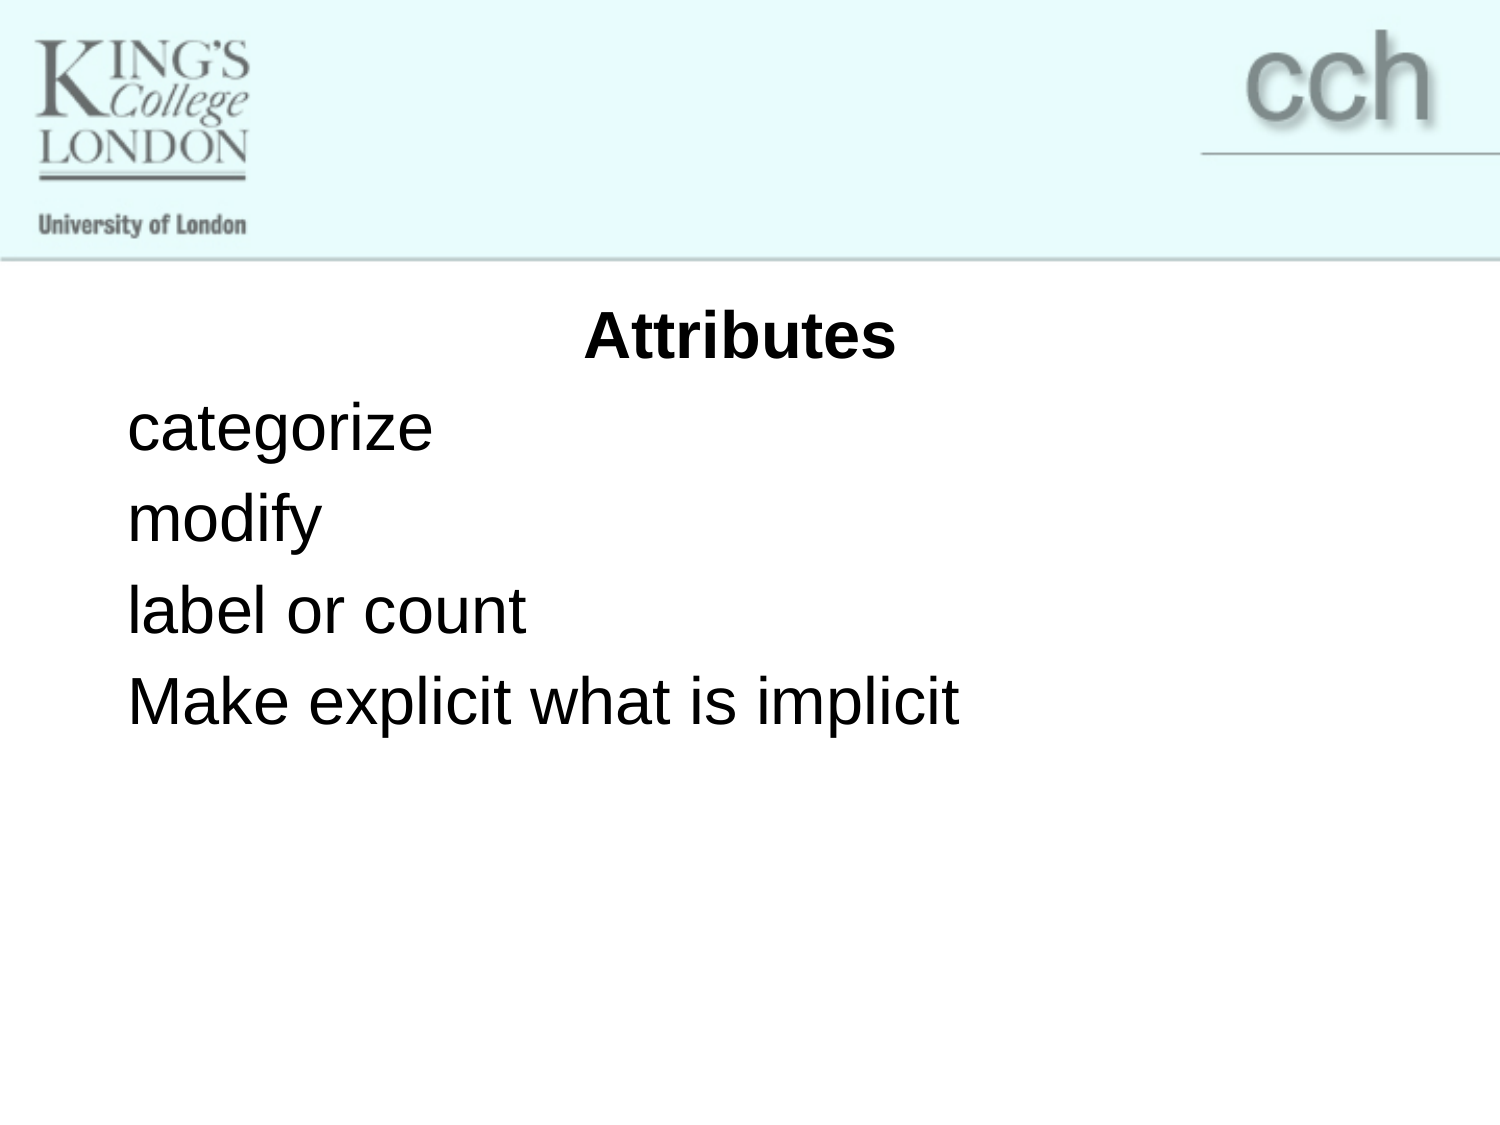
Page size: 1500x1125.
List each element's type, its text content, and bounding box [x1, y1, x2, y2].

list Attributes categorize modify label or count Make explicit what is implicit [112, 290, 1388, 1000]
picture [0, 0, 1500, 1125]
